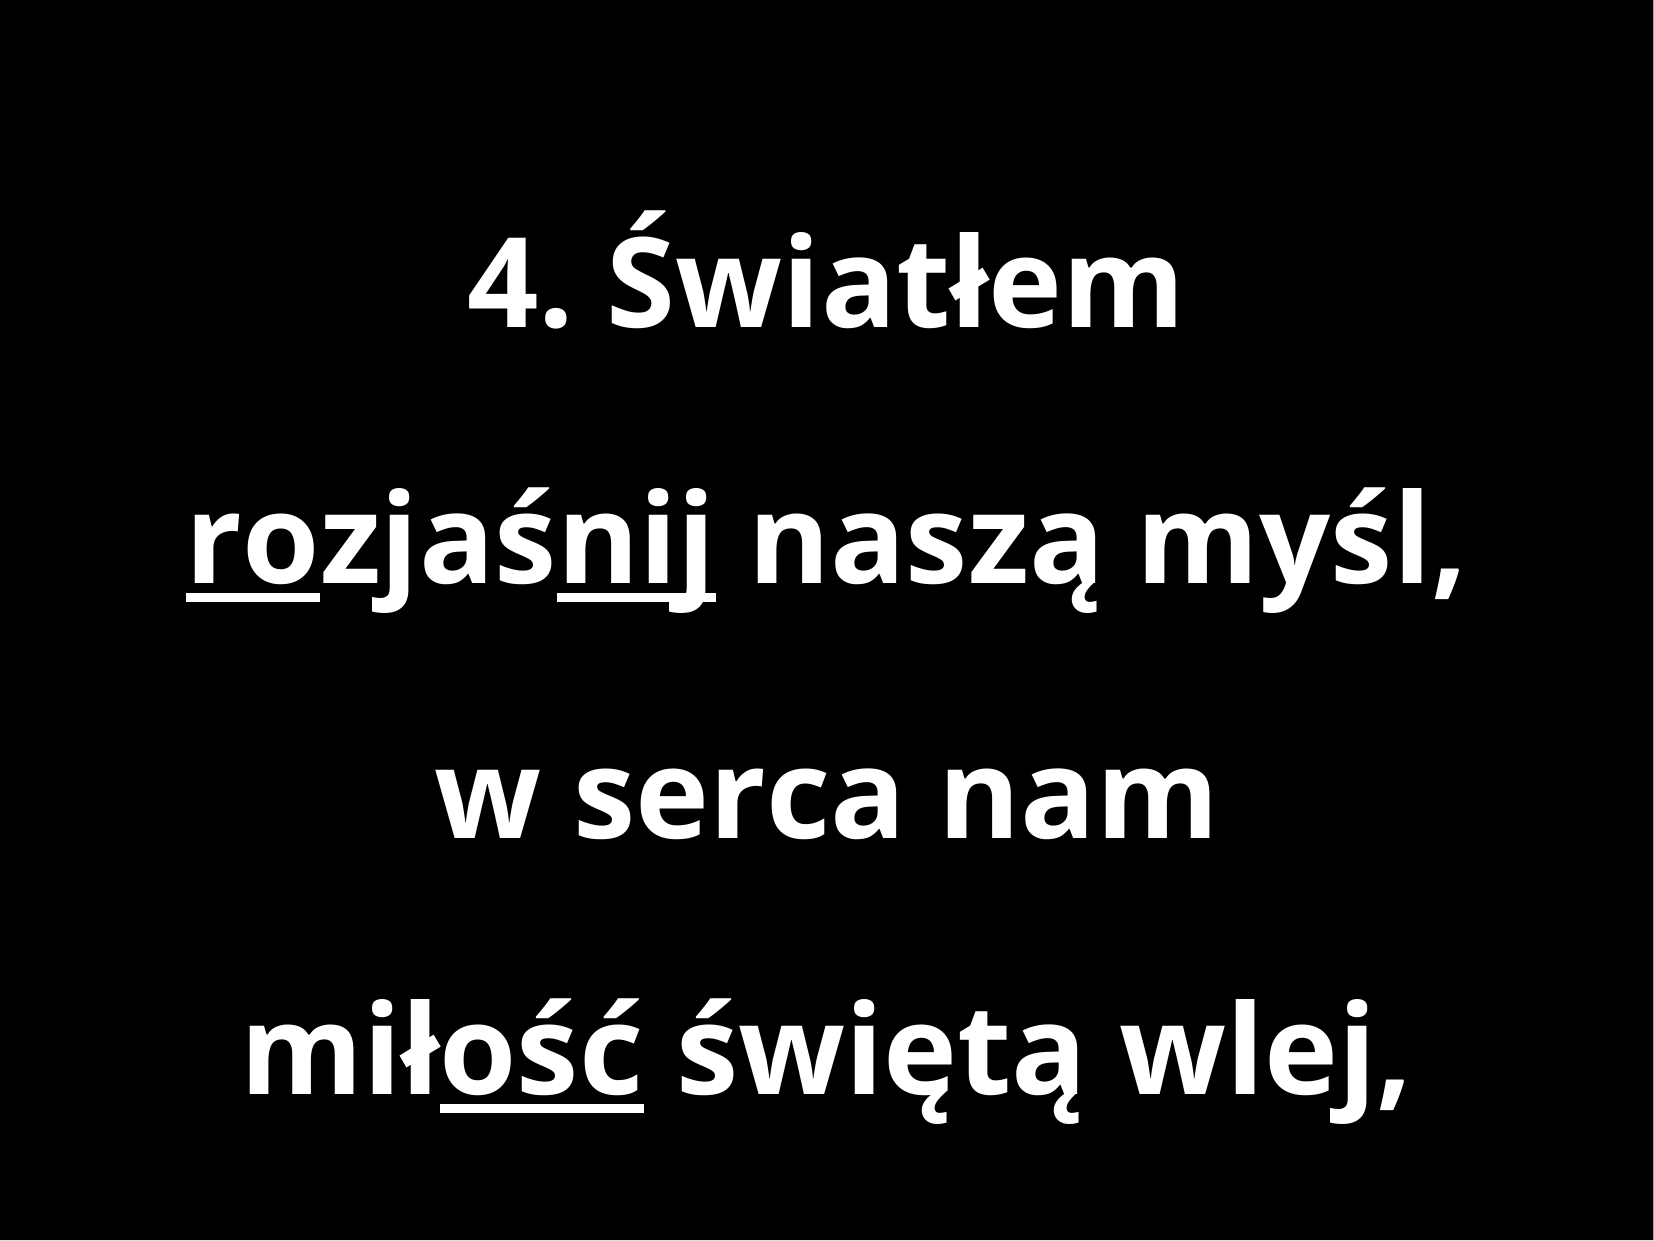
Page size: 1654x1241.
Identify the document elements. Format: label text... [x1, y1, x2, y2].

title 4. Światłem rozjaśnij naszą myśl, w serca nam miłość świętą wlej, [0, 0, 1654, 1241]
